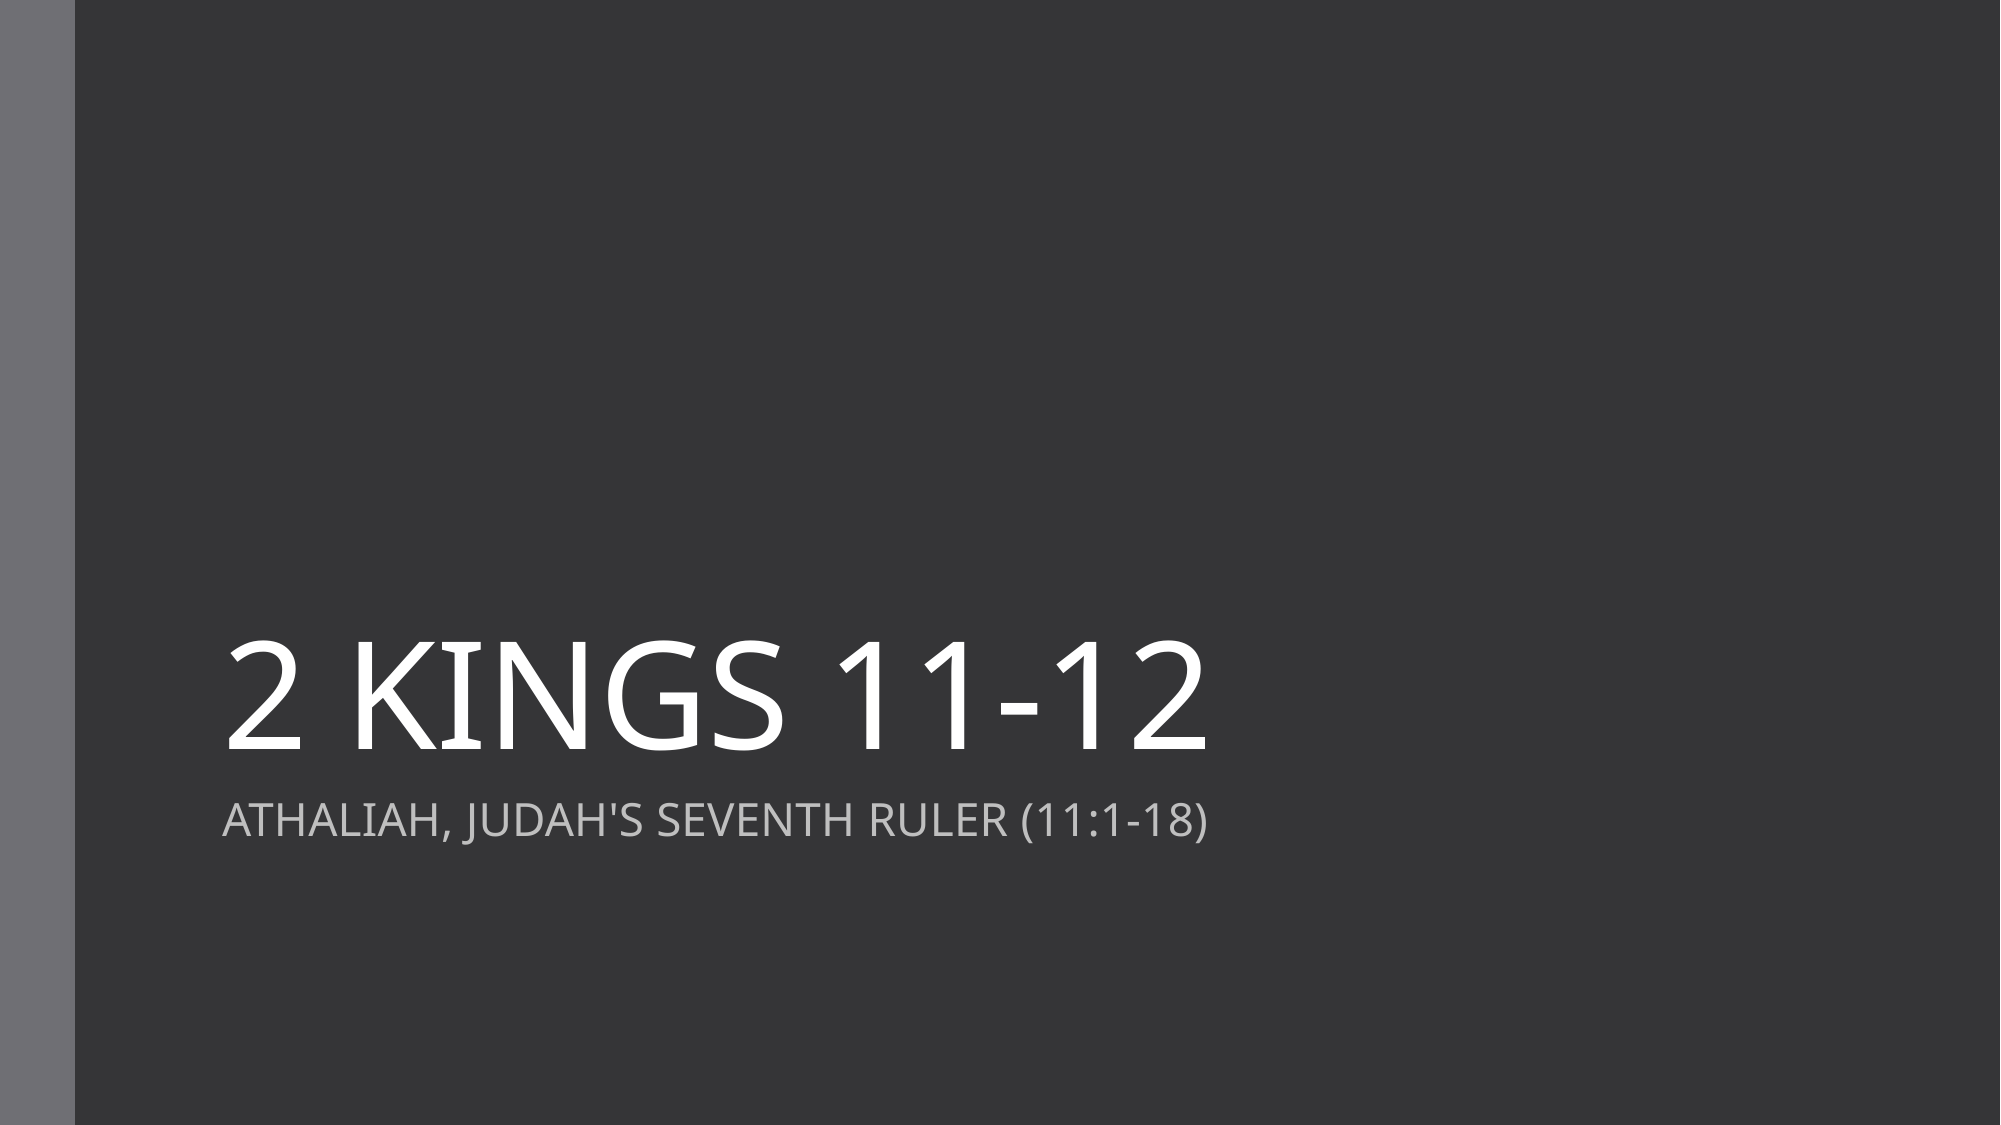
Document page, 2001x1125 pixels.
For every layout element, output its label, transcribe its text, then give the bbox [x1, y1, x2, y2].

title 2 KINGS 11-12 [206, 124, 1752, 787]
subtitle ATHALIAH, JUDAH'S SEVENTH RULER (11:1-18) [206, 787, 1752, 1066]
